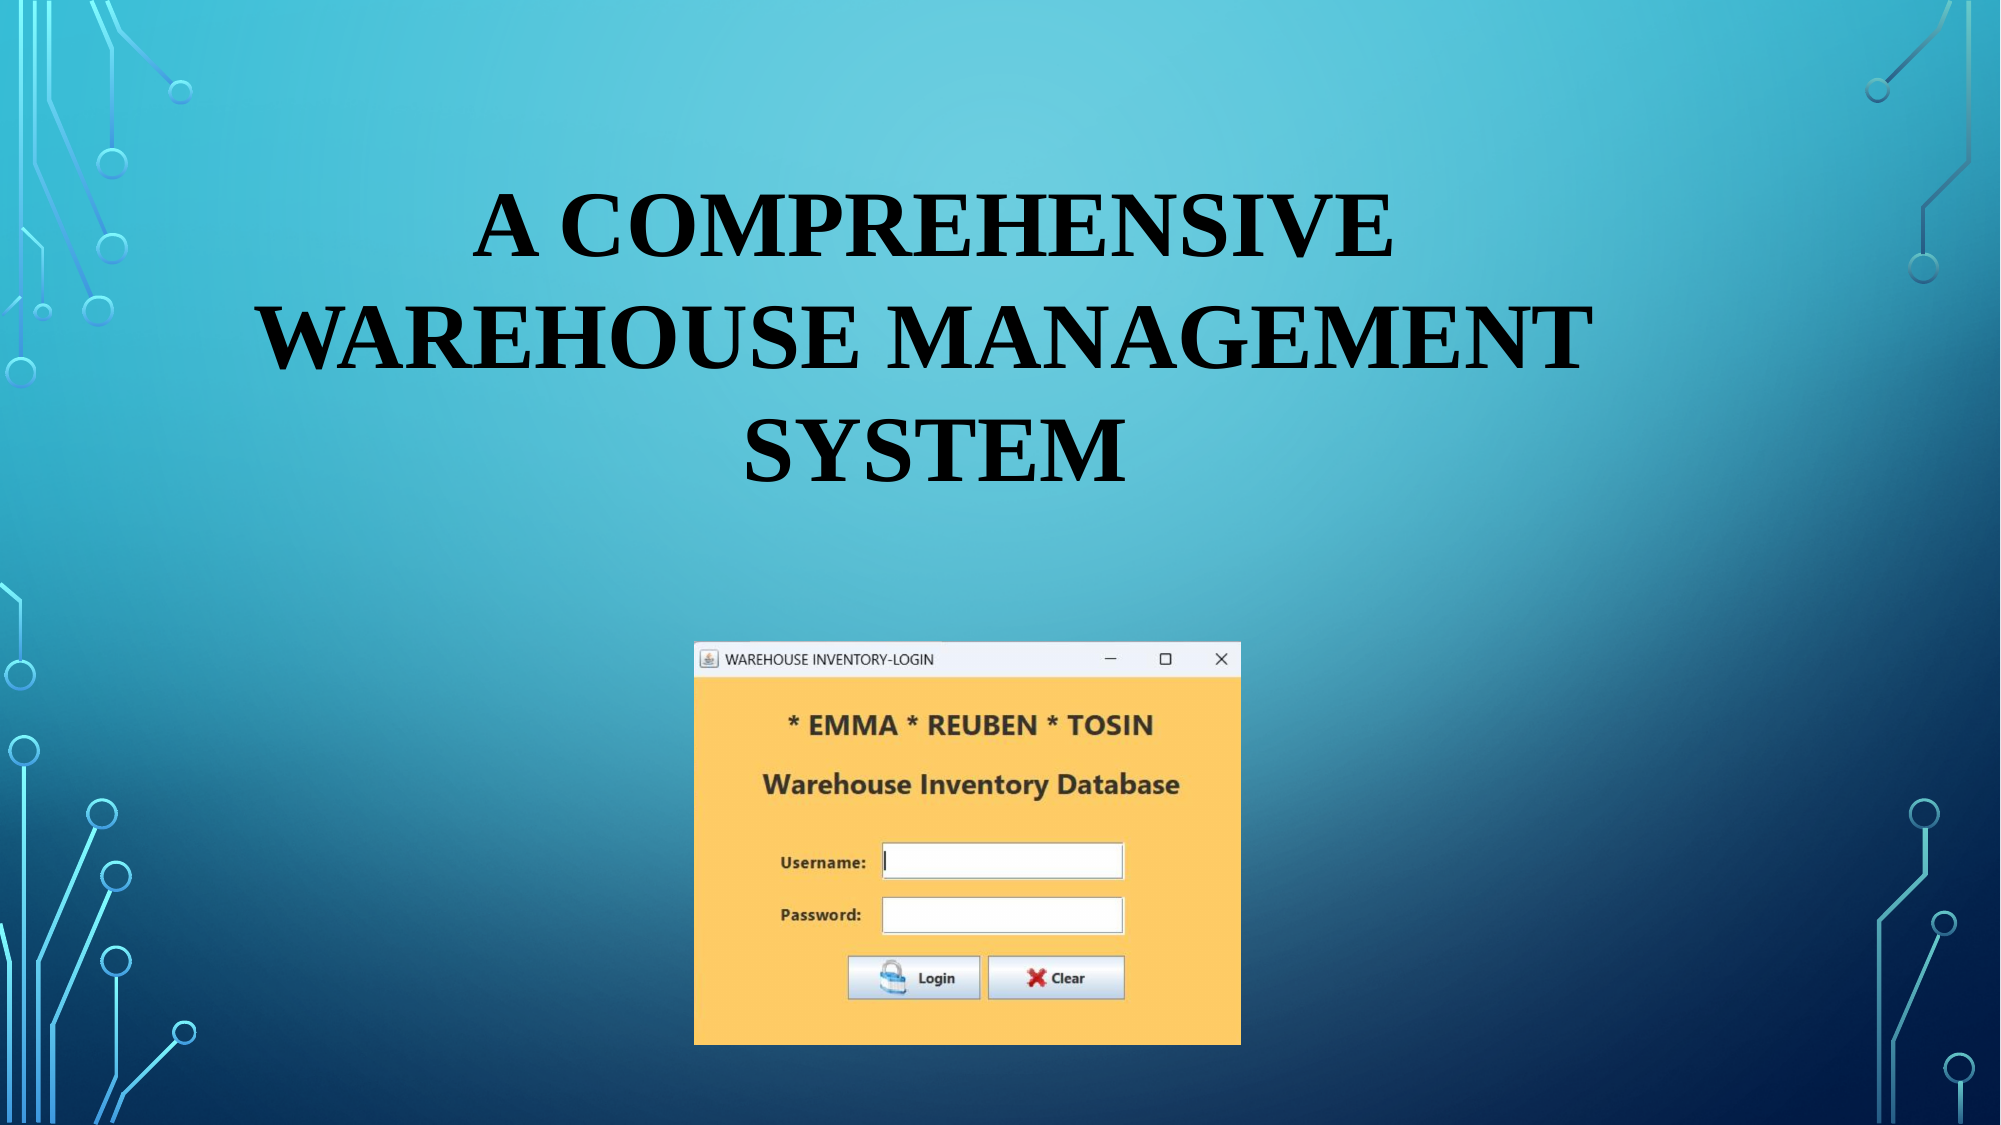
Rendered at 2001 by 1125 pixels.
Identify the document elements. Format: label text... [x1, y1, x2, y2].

picture [694, 641, 1241, 1045]
text_box A COMPREHENSIVE WAREHOUSE MANAGEMENT SYSTEM [176, 154, 1695, 511]
